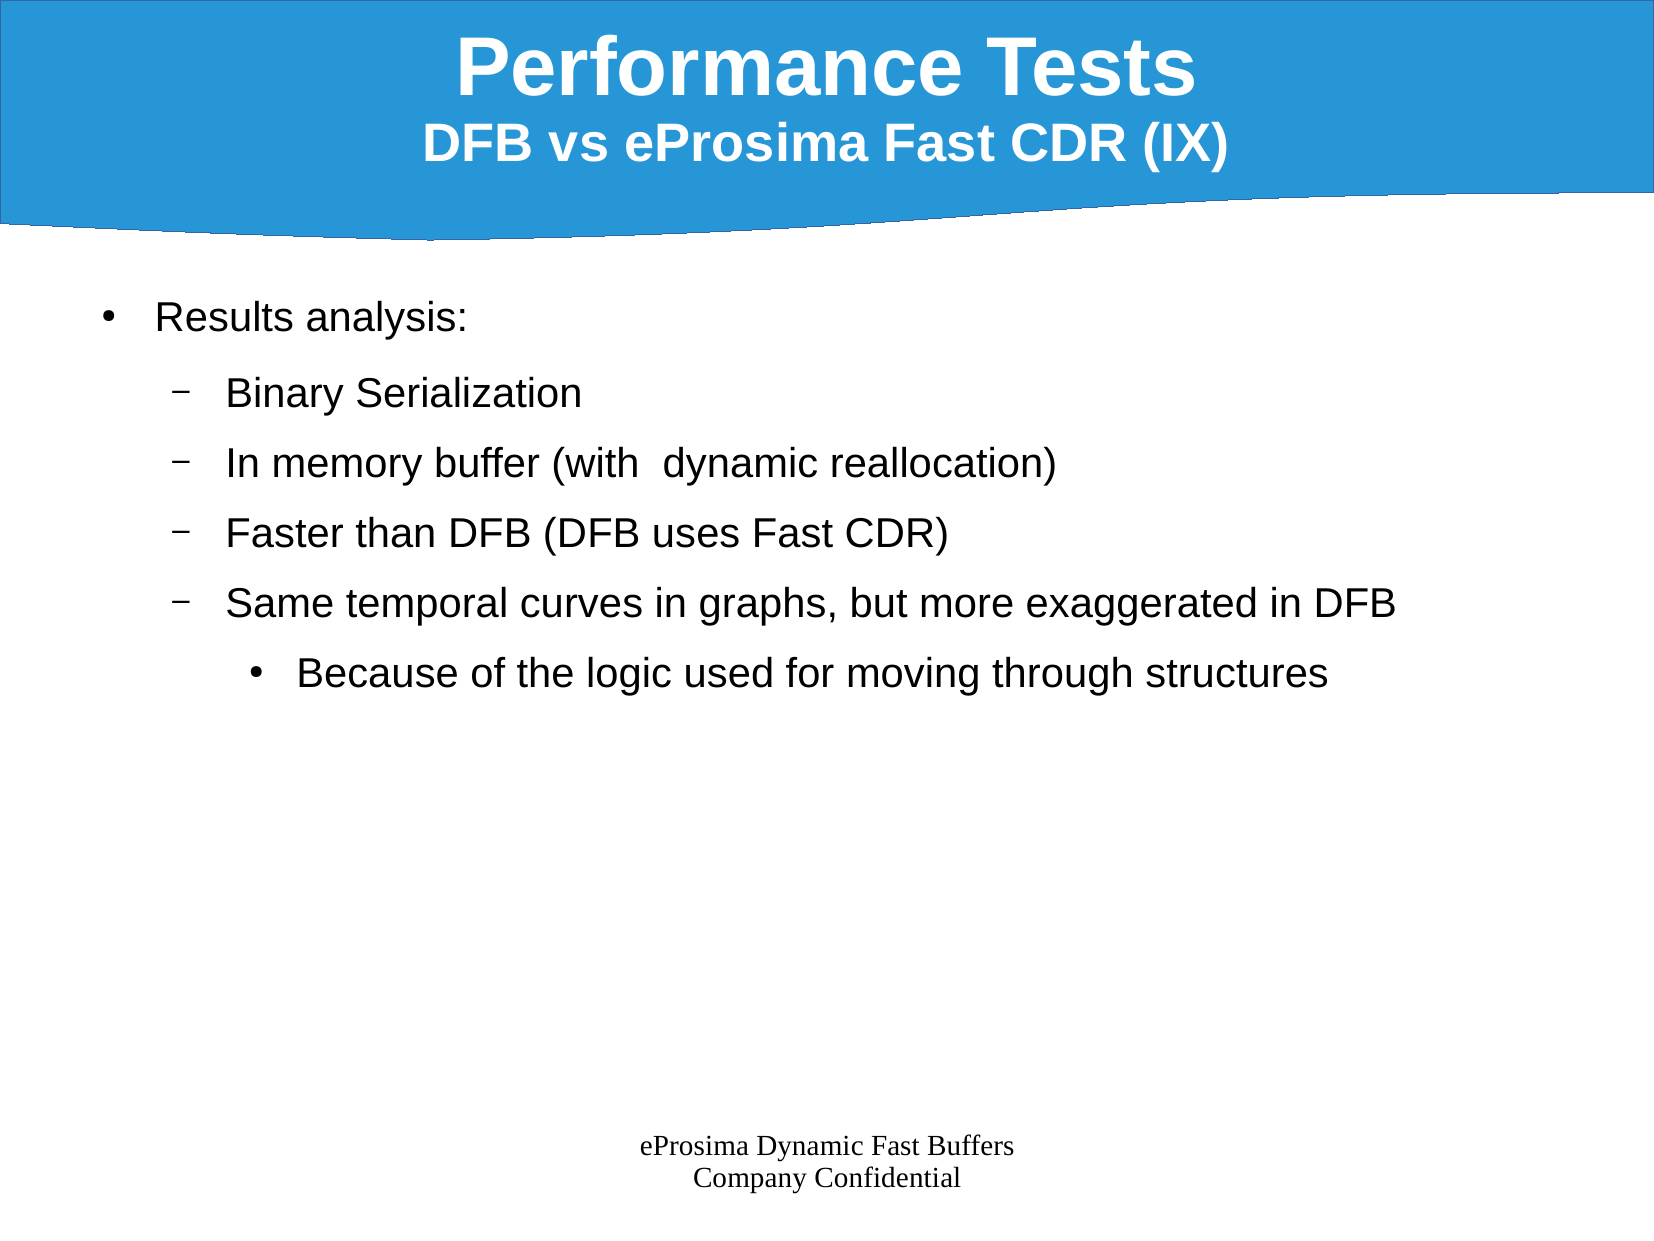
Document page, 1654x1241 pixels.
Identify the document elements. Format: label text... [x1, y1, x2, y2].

text_box Performance Tests DFB vs eProsima Fast CDR (IX) [0, 0, 1654, 241]
list Results analysis: Binary Serialization In memory buffer (with dynamic reallocation) Faster than DFB (DFB uses Fast CDR) Same temporal curves in graphs, but more exaggerated in DFB Because of the logic used for moving through structures [83, 293, 1456, 1144]
